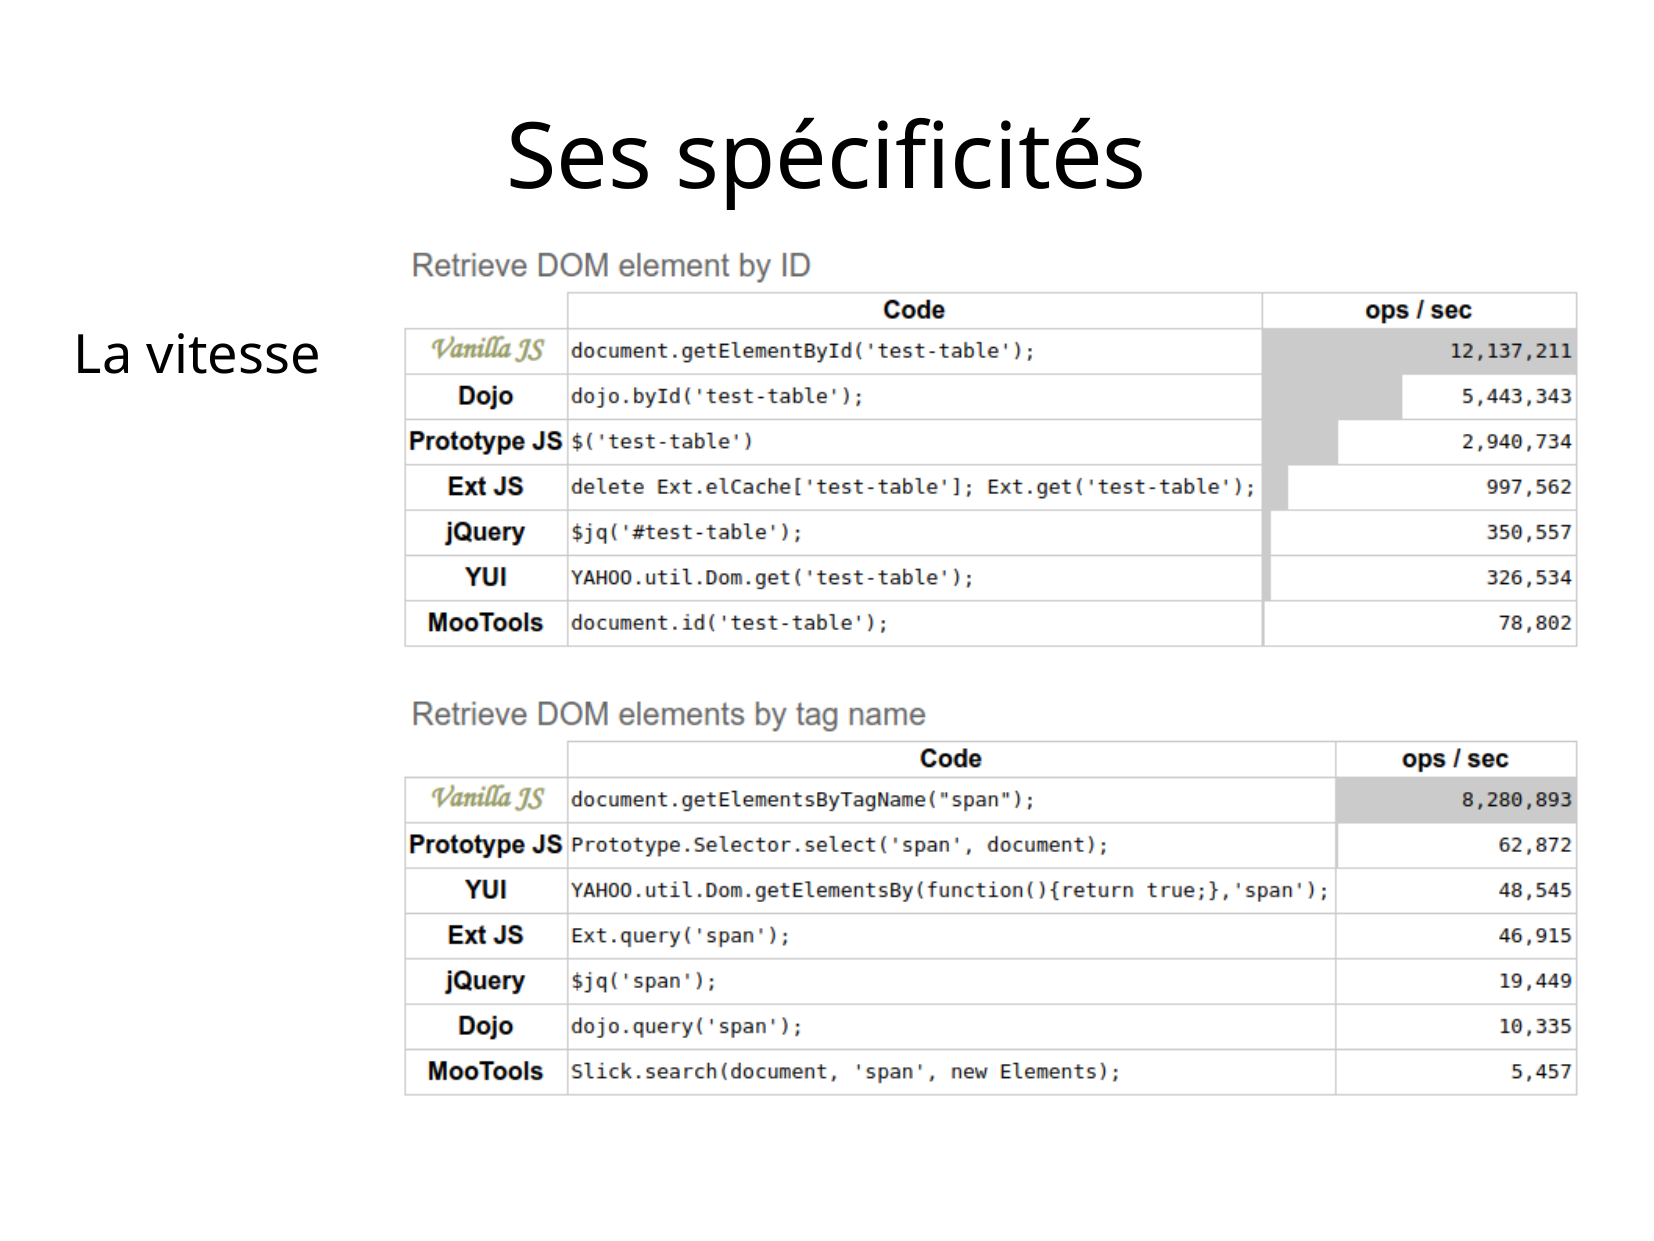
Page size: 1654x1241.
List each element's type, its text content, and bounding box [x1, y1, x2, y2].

text_box La vitesse [59, 308, 384, 399]
picture [389, 236, 1595, 1124]
title Ses spécificités [82, 49, 1571, 257]
